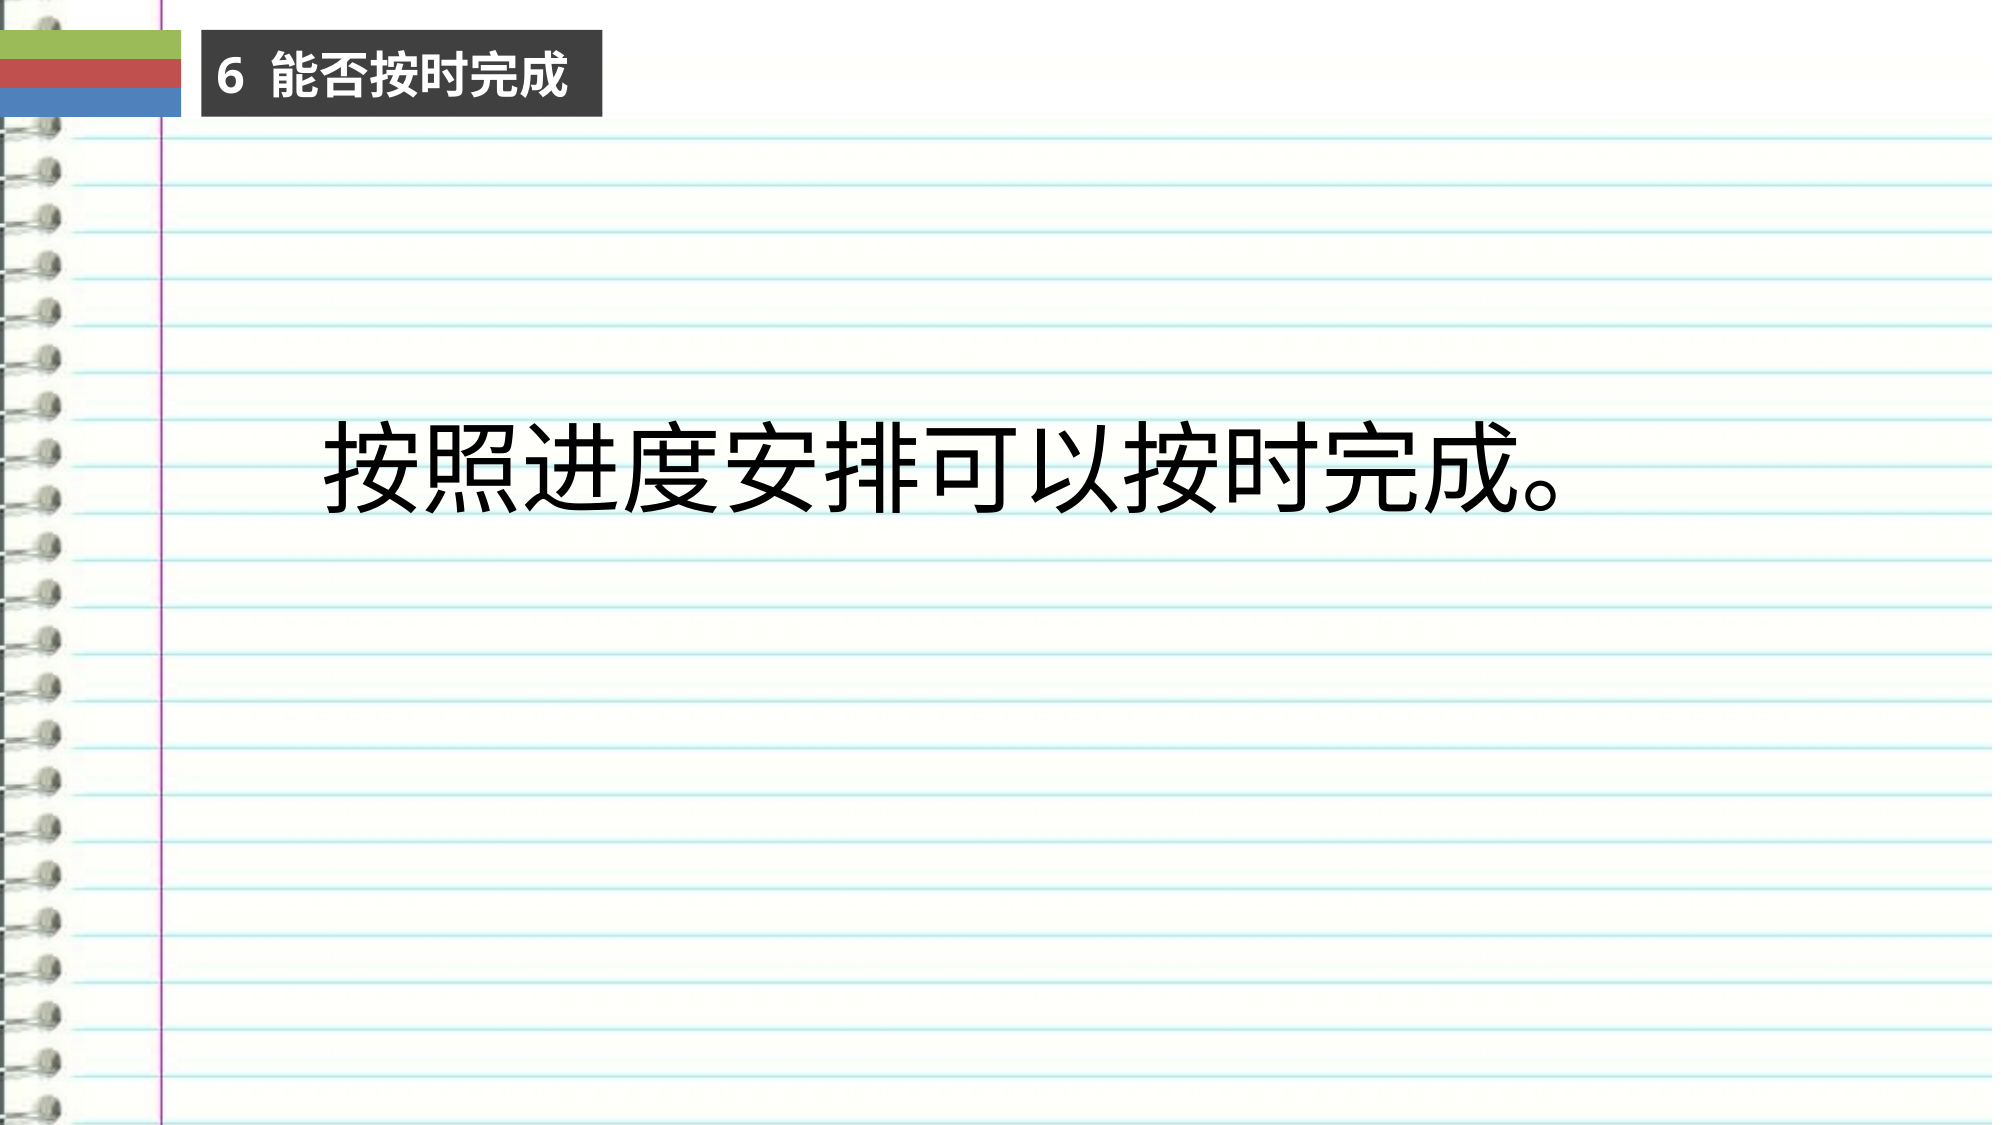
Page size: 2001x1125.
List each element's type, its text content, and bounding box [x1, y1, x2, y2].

text_box 按照进度安排可以按时完成。 [307, 382, 1819, 1063]
text_box 6 能否按时完成 [201, 29, 603, 117]
picture [0, 0, 1995, 1125]
